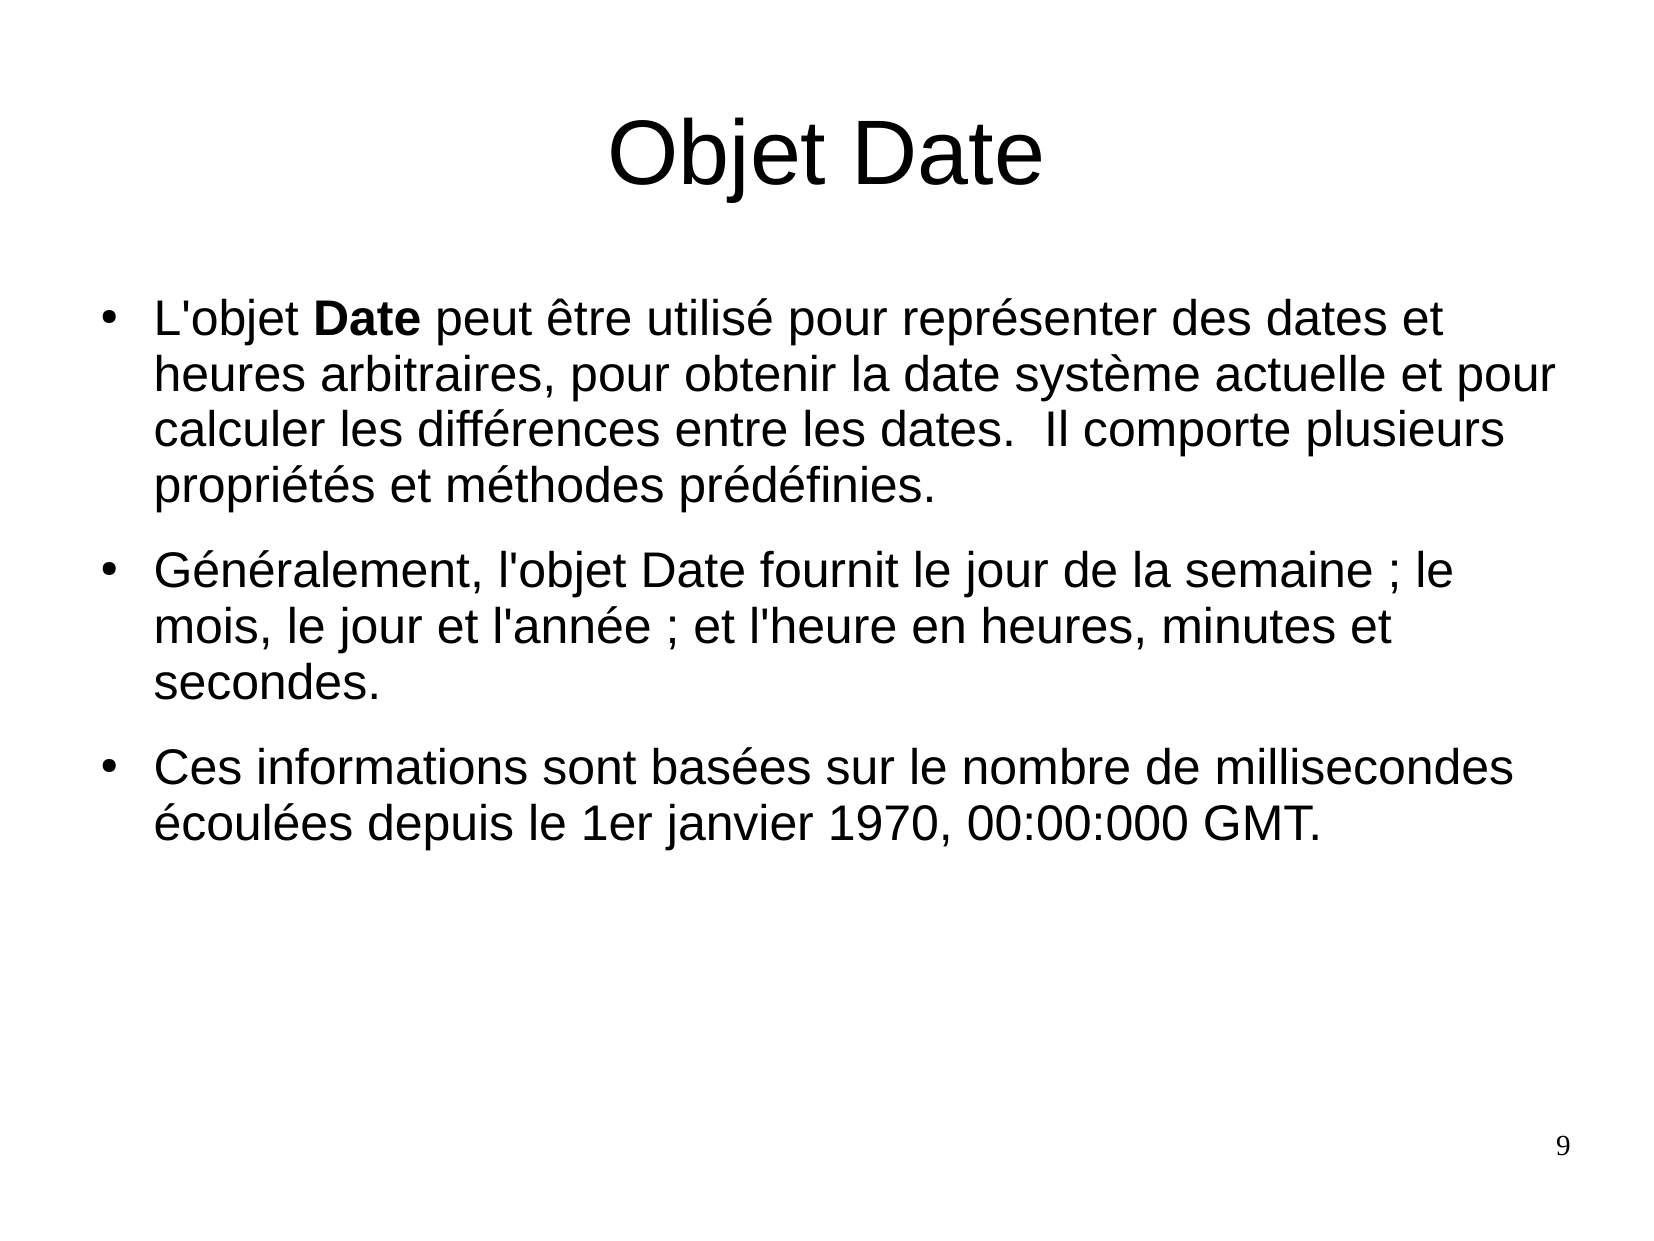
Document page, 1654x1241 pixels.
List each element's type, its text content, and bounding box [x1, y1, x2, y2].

title Objet Date [82, 49, 1571, 257]
list L'objet Date peut être utilisé pour représenter des dates et heures arbitraires, pour obtenir la date système actuelle et pour calculer les différences entre les dates. Il comporte plusieurs propriétés et méthodes prédéfinies. Généralement, l'objet Date fournit le jour de la semaine ; le mois, le jour et l'année ; et l'heure en heures, minutes et secondes. Ces informations sont basées sur le nombre de millisecondes écoulées depuis le 1er janvier 1970, 00:00:000 GMT. [82, 290, 1571, 1109]
